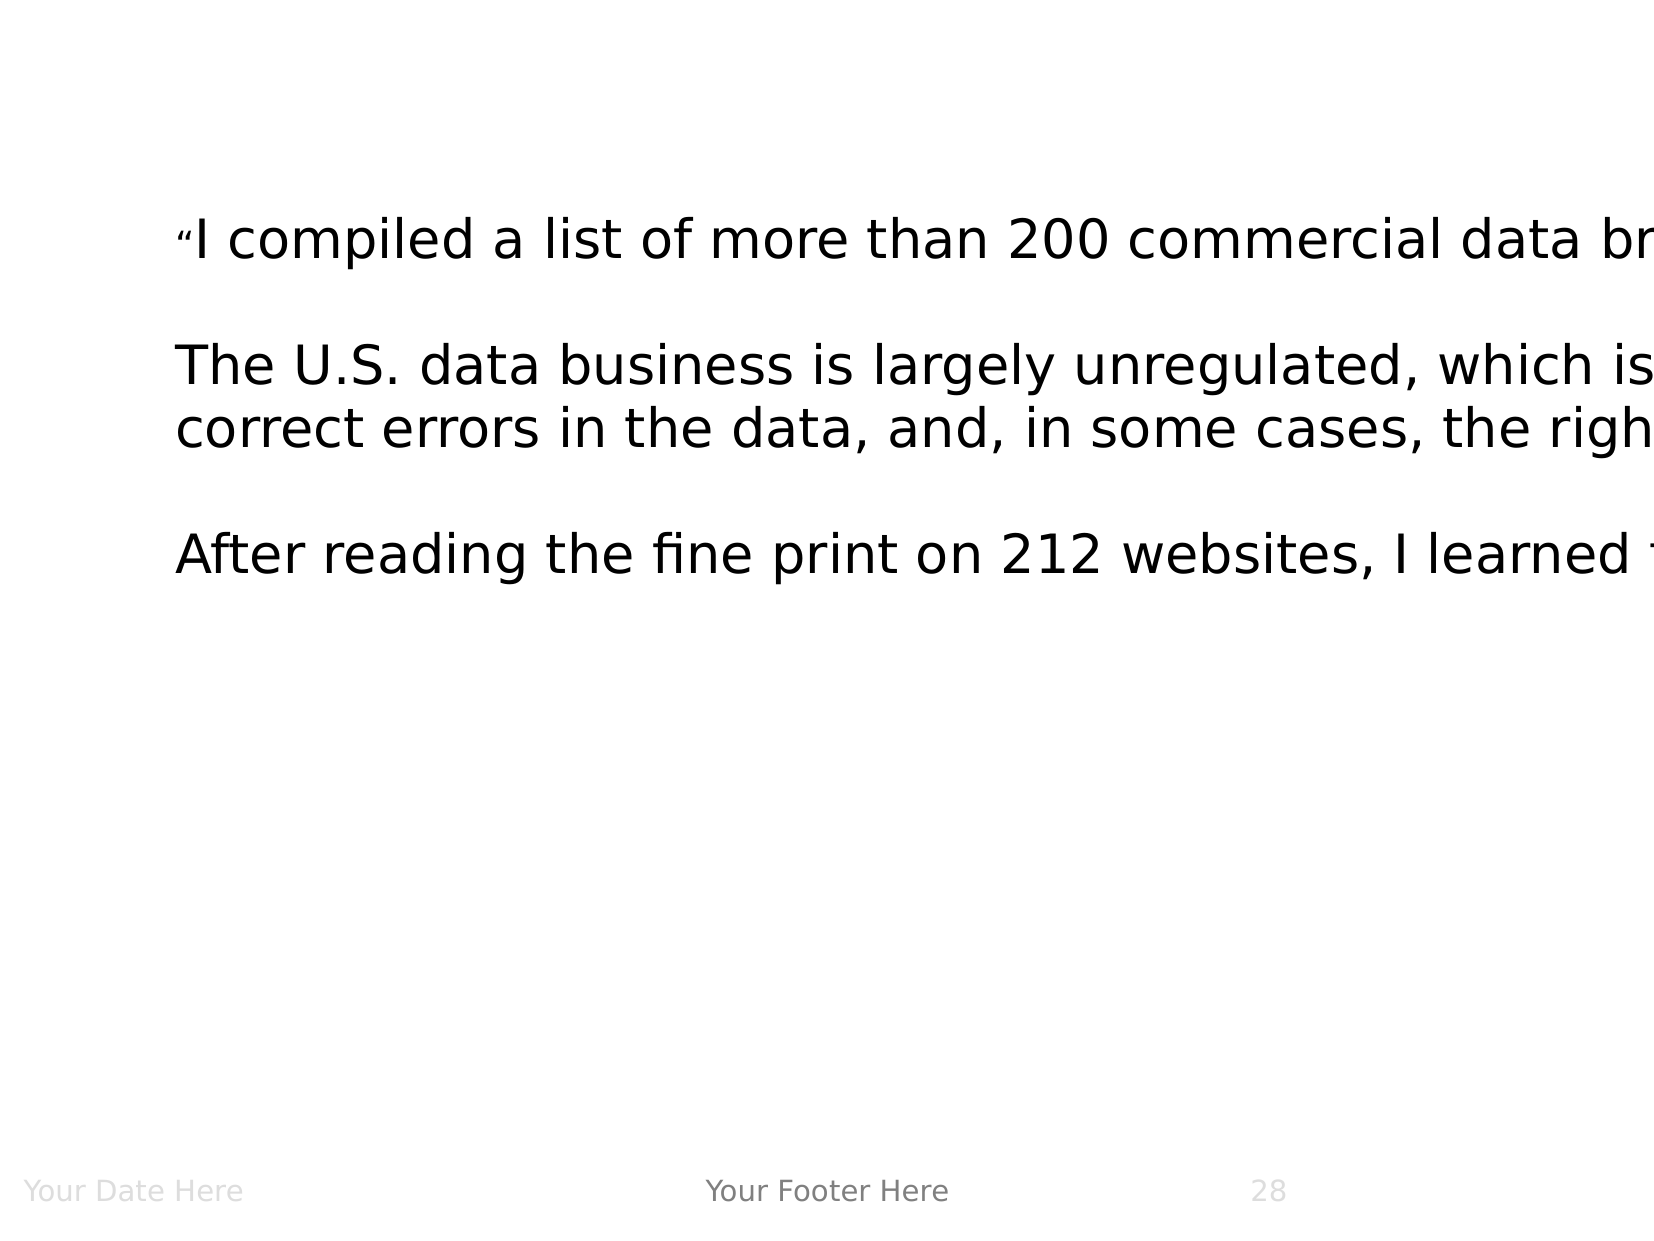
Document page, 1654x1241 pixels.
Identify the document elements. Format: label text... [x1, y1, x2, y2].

text_box [1250, 1172, 1636, 1241]
text_box Your Footer Here [565, 1172, 1090, 1241]
text_box Your Date Here [23, 1172, 409, 1241]
text_box “I compiled a list of more than 200 commercial data brokers, and I was pretty sure I hadn’t identified all of them. The U.S. data business is largely unregulated, which is not the case in most western European countries. Those countries require all data collectors to provide individuals with access to their data, the ability to correct errors in the data, and, in some cases, the right to delete the data. After reading the fine print on 212 websites, I learned that only 33 of them offered me chance to see the data they held about me.” [160, 200, 1540, 1060]
